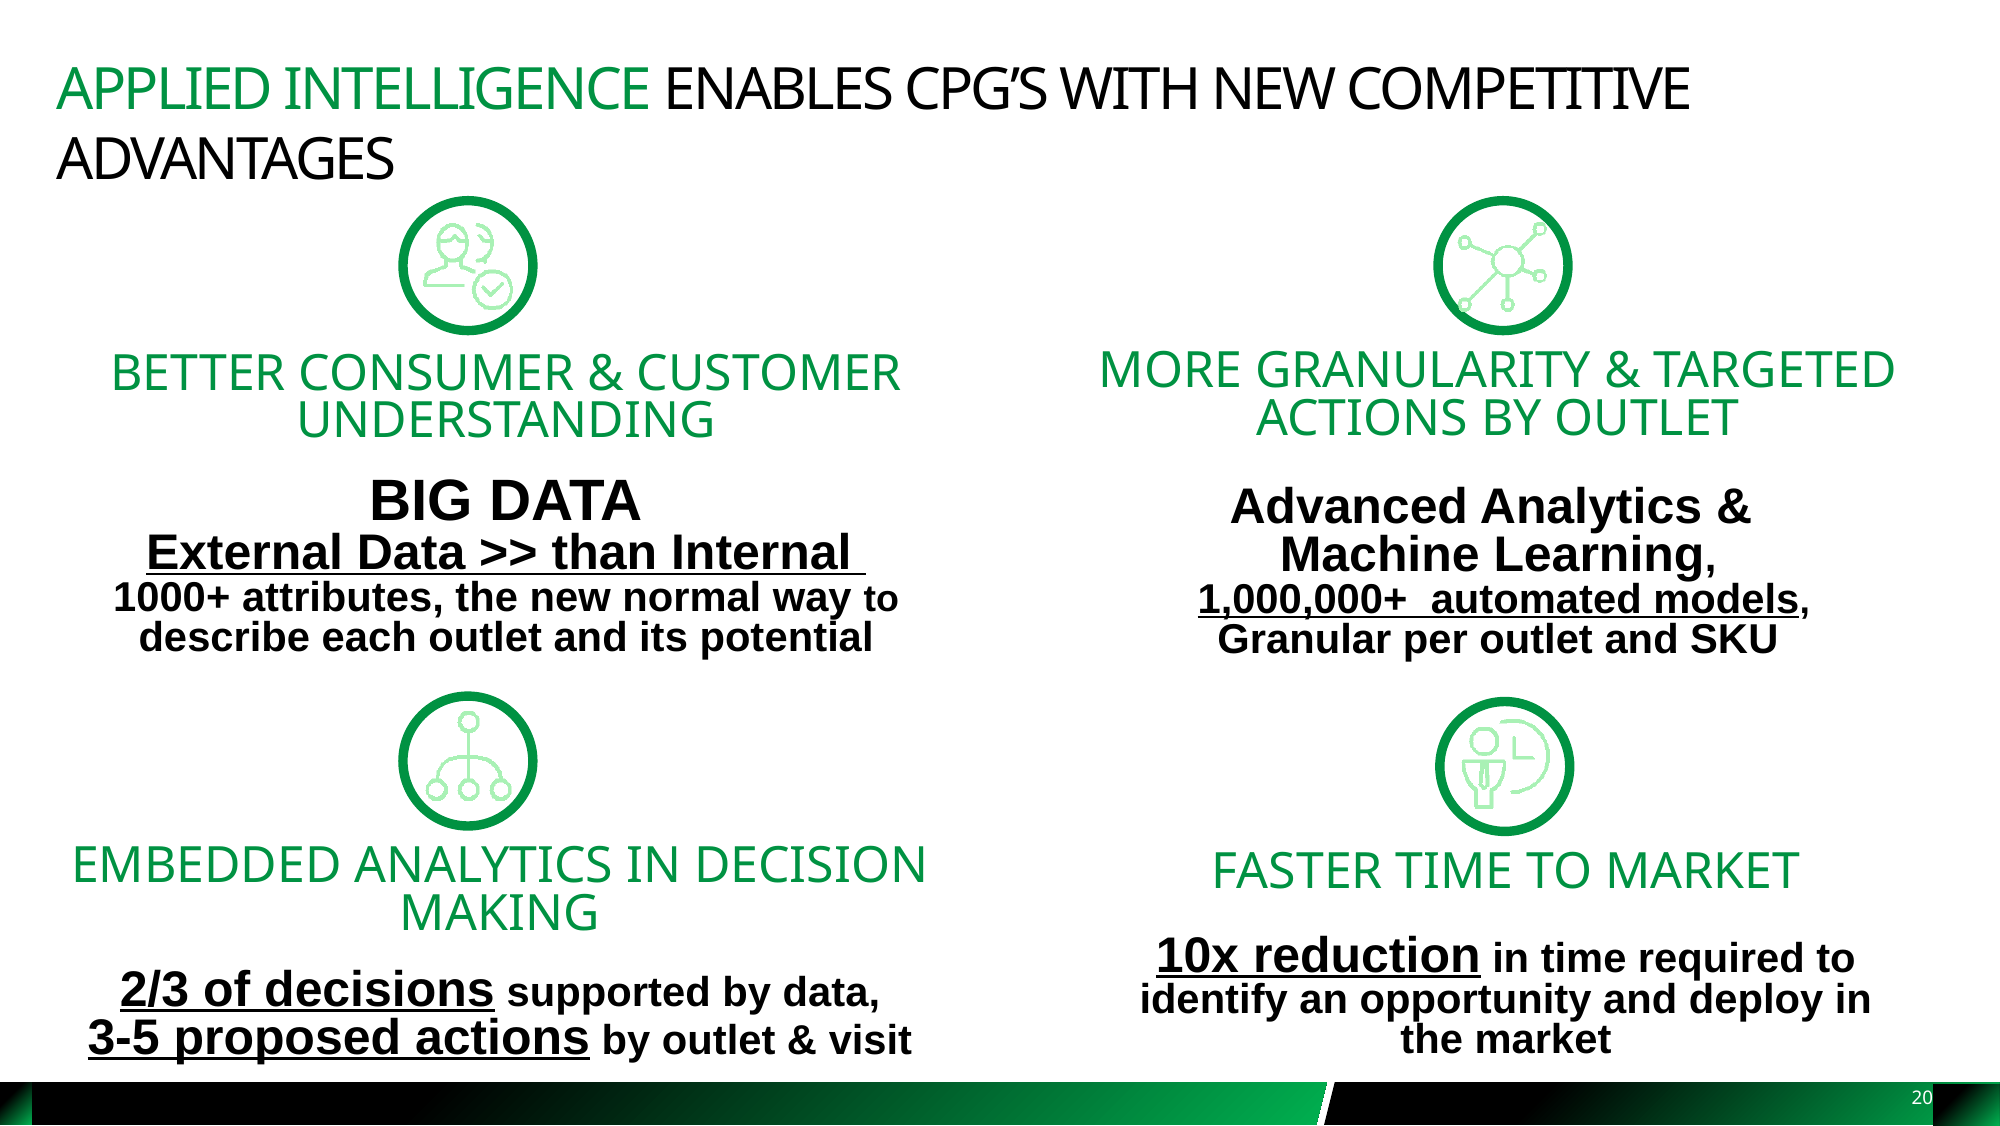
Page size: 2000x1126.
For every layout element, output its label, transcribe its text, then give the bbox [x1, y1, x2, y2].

picture [421, 219, 515, 313]
text_box EMBEDDED ANALYTICS IN DECISION MAKING 2/3 of decisions supported by data, 3-5 proposed actions by outlet & visit [22, 844, 978, 1065]
picture [421, 708, 515, 802]
title APPLIED INTELLIGENCE ENABLES cpg’s WITH new COMPETITIVE ADVANTAGES [56, 51, 1944, 179]
text_box FASTER Time to Market 10x reduction in time required to identify an opportunity and deploy in the market [1117, 849, 1895, 1062]
picture [1458, 716, 1552, 810]
text_box MORE Granularity & targeted actions BY outlet Advanced Analytics & Machine Learning, 1,000,000+ automated models, Granular per outlet and SKU [1014, 349, 1982, 662]
text_box BETTER consumer & Customer understanding BIG DATA External Data >> than Internal 1000+ attributes, the new normal way to describe each outlet and its potential [35, 351, 978, 660]
picture [1455, 219, 1549, 313]
